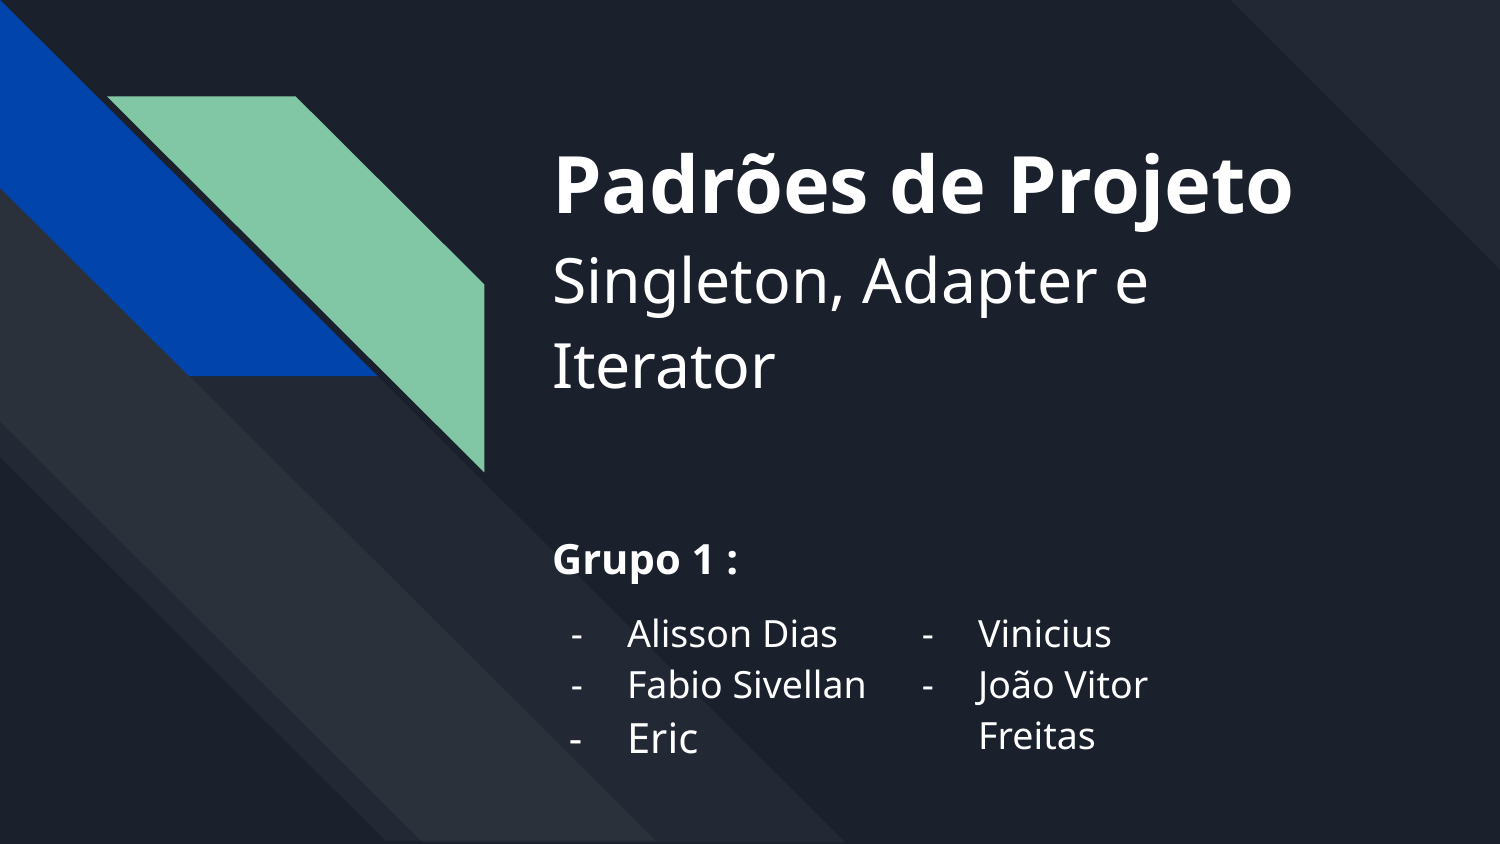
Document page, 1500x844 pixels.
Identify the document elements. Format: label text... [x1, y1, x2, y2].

subtitle Grupo 1 : Alisson Dias Fabio Sivellan Eric [537, 514, 888, 790]
subtitle Vinicius João Vitor Freitas [888, 514, 1291, 790]
title Padrões de Projeto Singleton, Adapter e Iterator [537, 113, 1404, 480]
